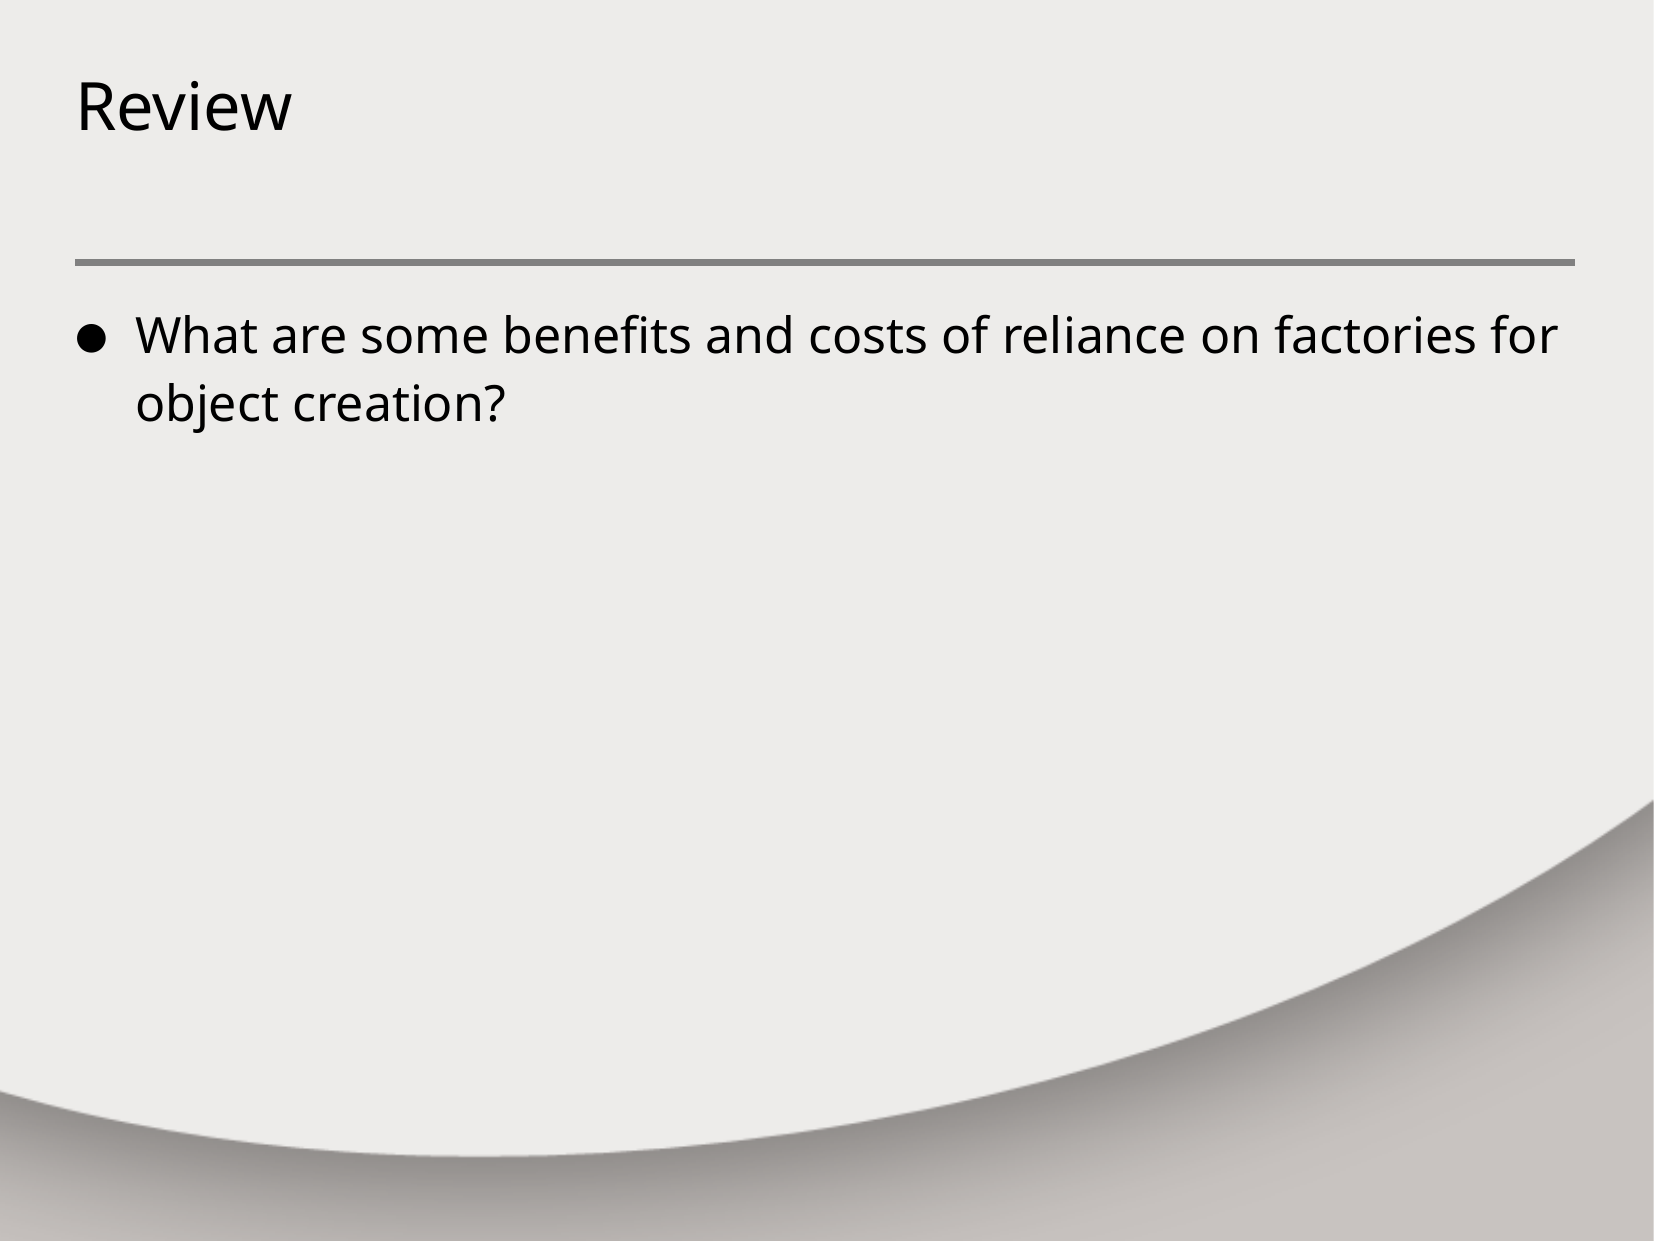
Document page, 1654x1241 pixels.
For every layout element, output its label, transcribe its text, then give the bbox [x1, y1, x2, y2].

list What are some benefits and costs of reliance on factories for object creation? [75, 300, 1576, 1163]
picture [0, 0, 1654, 1241]
title Review [75, 75, 1576, 226]
